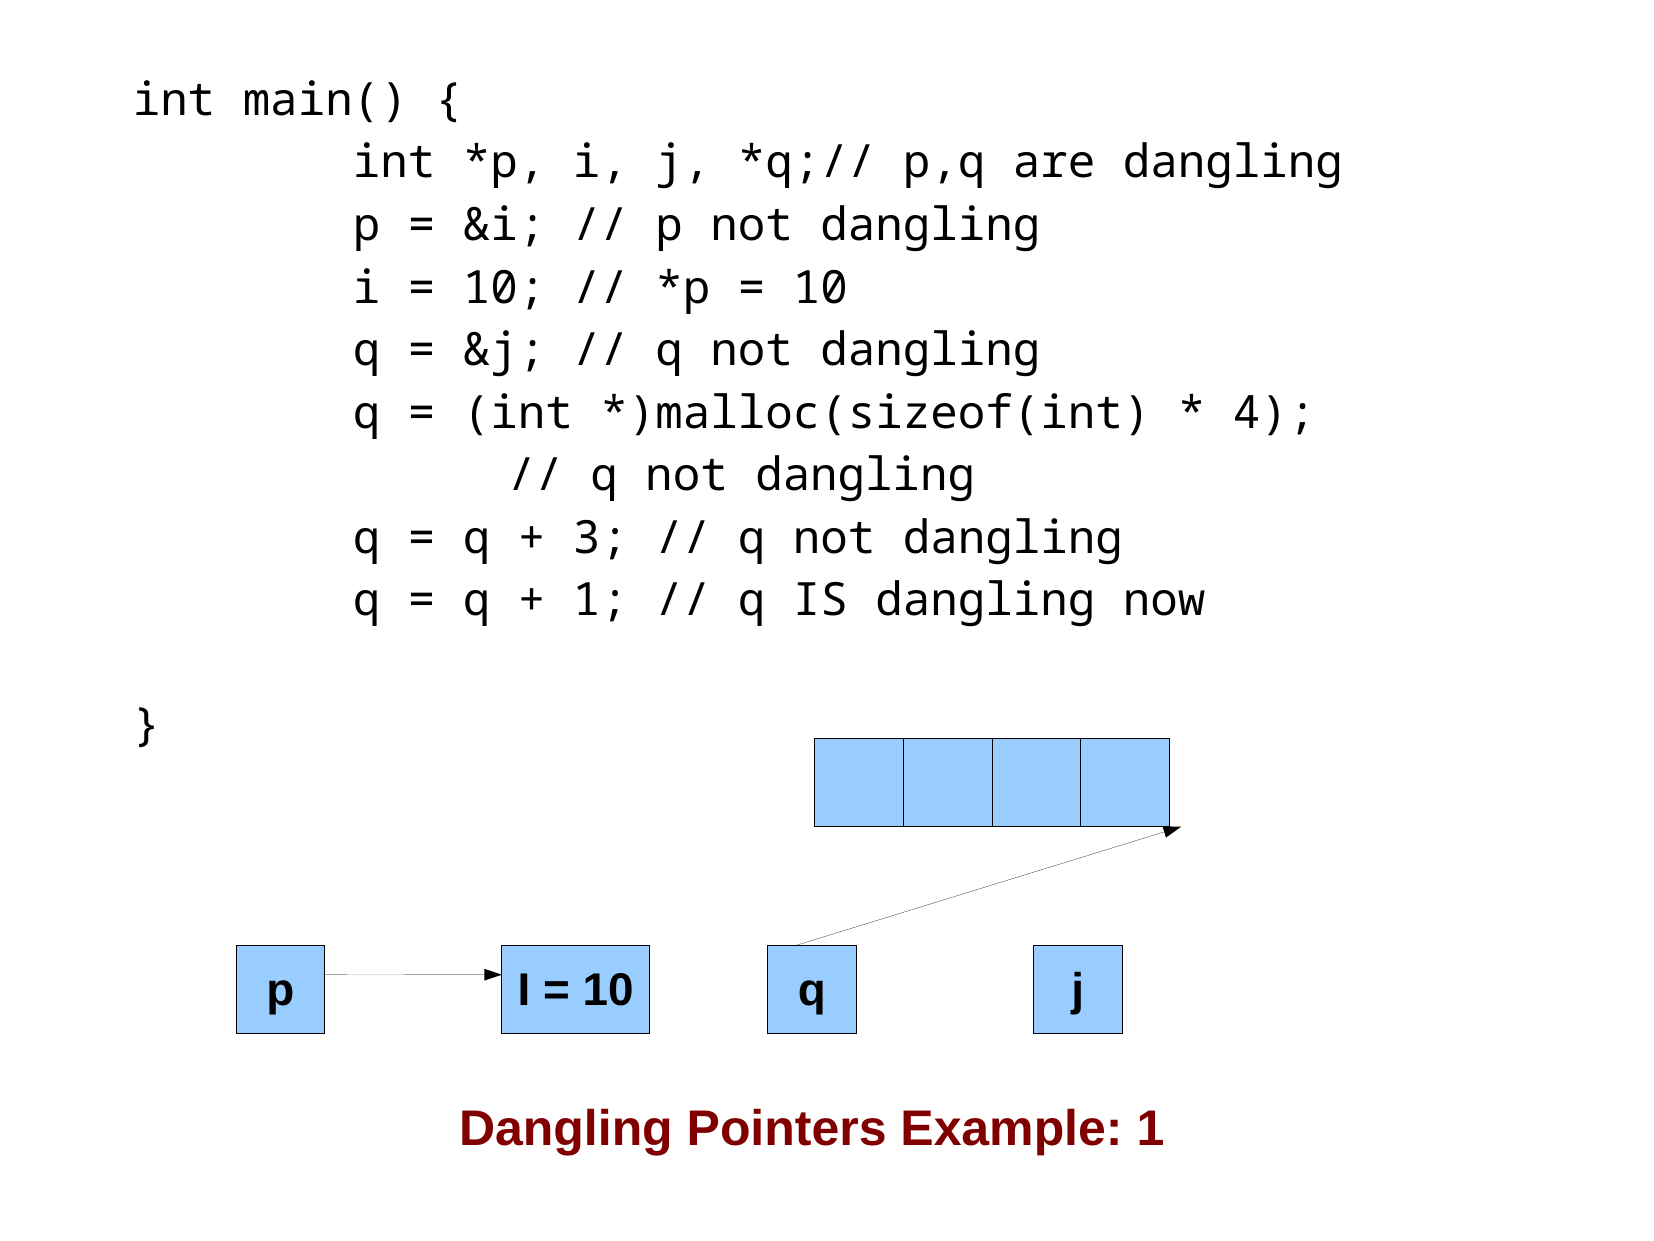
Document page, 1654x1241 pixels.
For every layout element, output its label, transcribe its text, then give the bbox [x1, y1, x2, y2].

text_box [814, 738, 1170, 827]
text_box j [1033, 945, 1123, 1034]
text_box I = 10 [501, 945, 650, 1034]
text_box Dangling Pointers Example: 1 [147, 1092, 1477, 1164]
text_box int main() { int *p, i, j, *q;// p,q are dangling p = &i; // p not dangling i = 10; // *p = 10 q = &j; // q not dangling q = (int *)malloc(sizeof(int) * 4); // q not dangling q = q + 3; // q not dangling q = q + 1; // q IS dangling now } [118, 59, 1526, 660]
text_box q [767, 945, 857, 1034]
text_box p [236, 945, 325, 1034]
